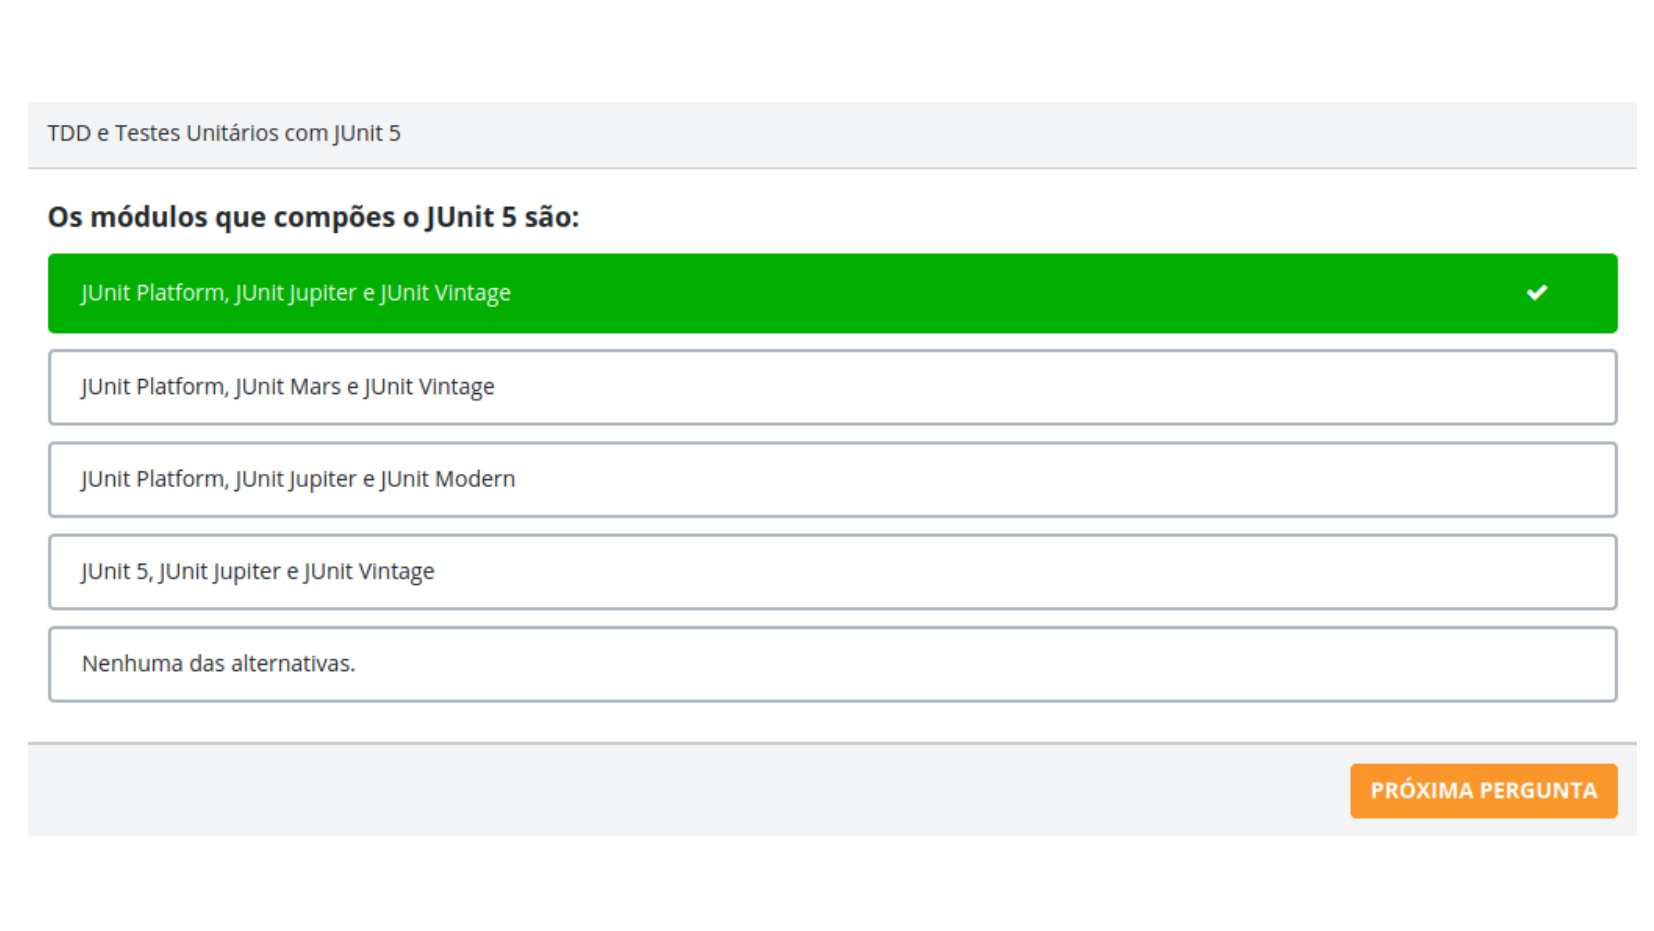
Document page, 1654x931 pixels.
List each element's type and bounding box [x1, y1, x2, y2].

picture [28, 102, 1637, 836]
